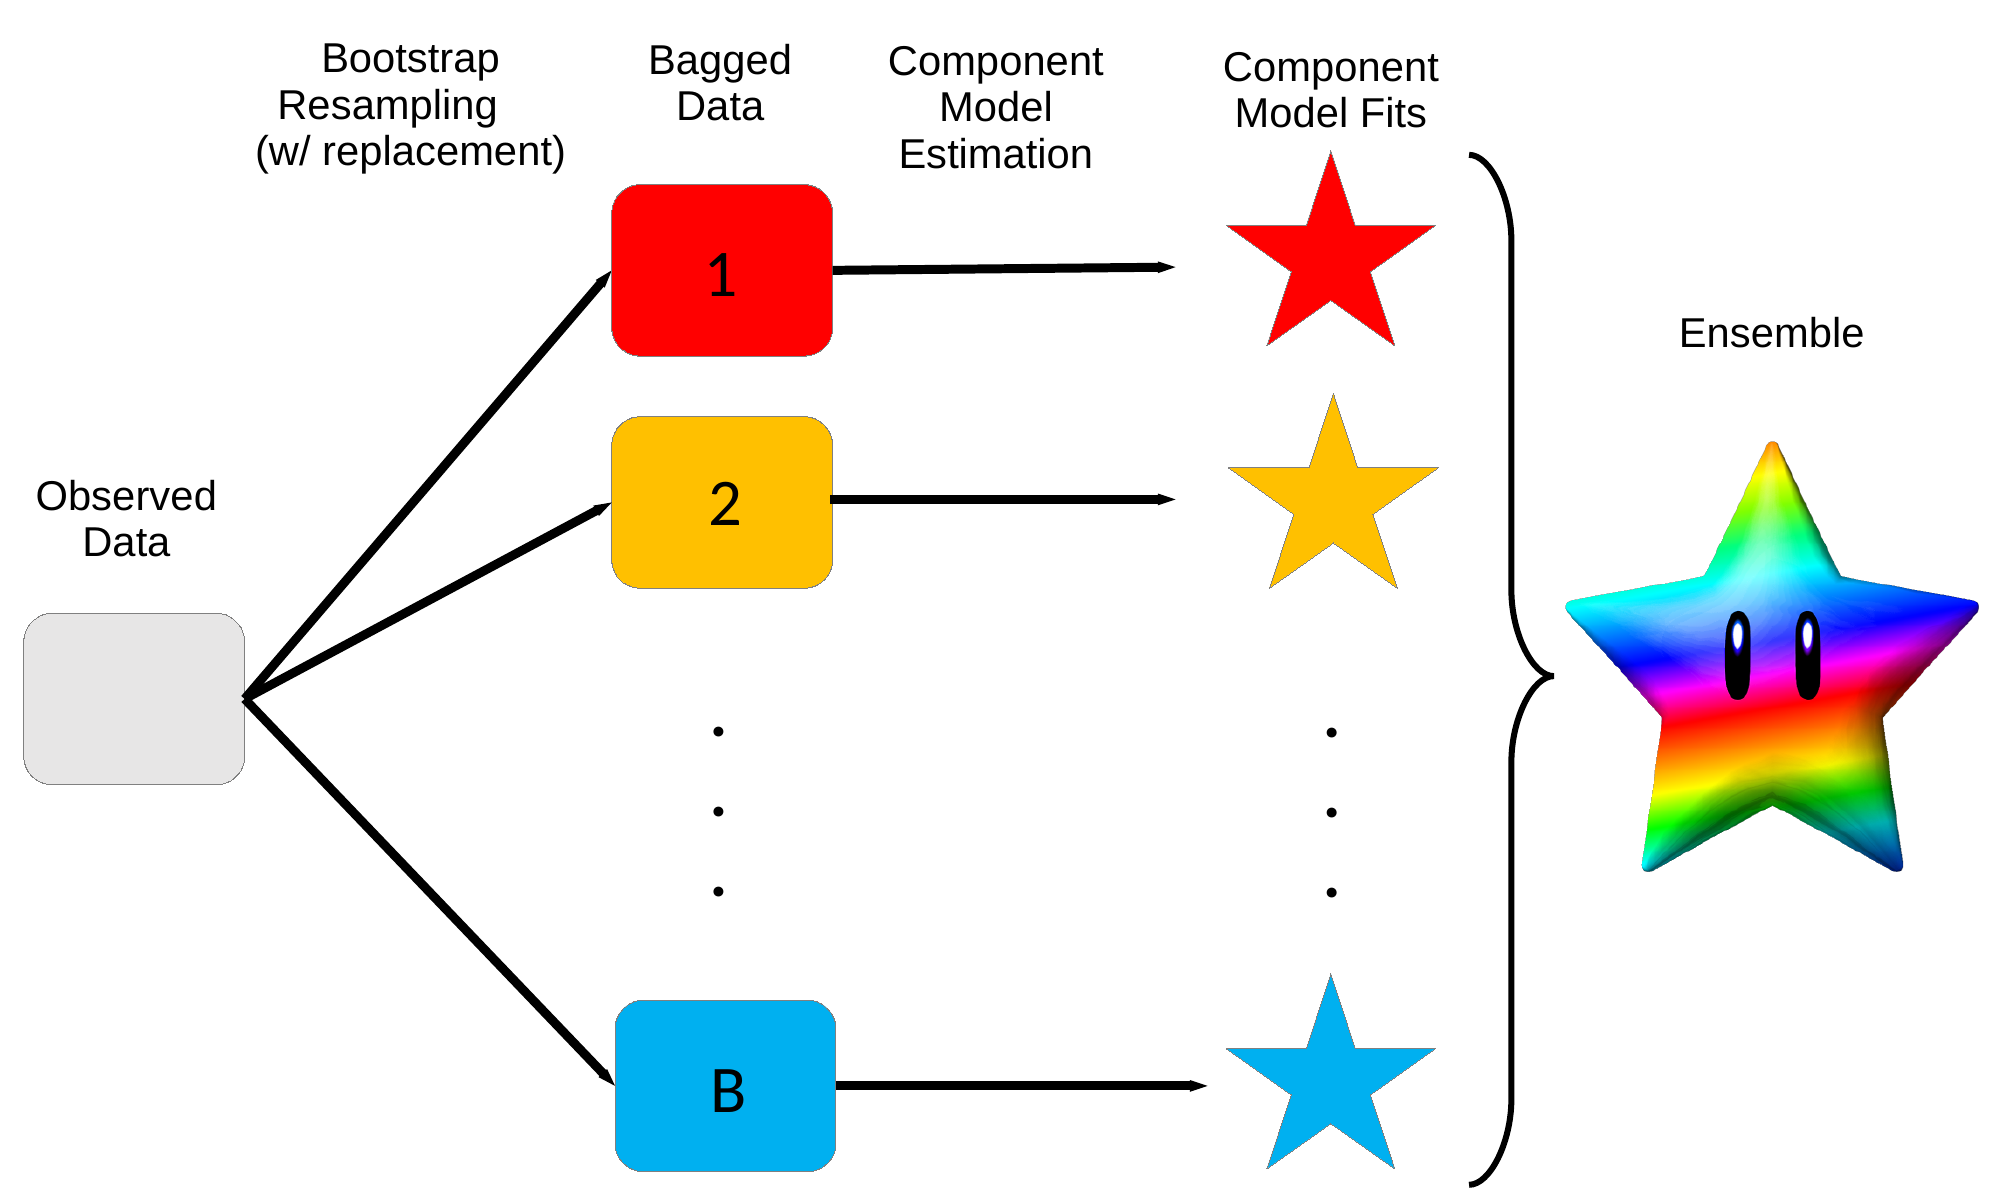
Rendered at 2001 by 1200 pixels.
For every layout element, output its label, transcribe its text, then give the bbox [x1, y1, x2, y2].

text_box [611, 184, 833, 357]
text_box Bootstrap Resampling (w/ replacement) [234, 27, 587, 188]
text_box Observed Data [0, 464, 269, 577]
text_box Component Model Estimation [830, 30, 1162, 191]
text_box . . . [1307, 662, 1388, 921]
text_box 2 [693, 451, 758, 548]
text_box [23, 613, 245, 785]
text_box [1228, 393, 1439, 589]
text_box [1226, 973, 1436, 1169]
text_box [615, 1000, 836, 1172]
picture [1565, 441, 1979, 872]
text_box 1 [688, 222, 754, 319]
text_box B [694, 1037, 760, 1134]
text_box [611, 416, 833, 589]
text_box [1226, 150, 1436, 346]
text_box Component Model Fits [1182, 36, 1479, 148]
text_box Ensemble [1663, 302, 1881, 366]
text_box . . . [694, 662, 774, 921]
text_box Bagged Data [601, 29, 840, 141]
